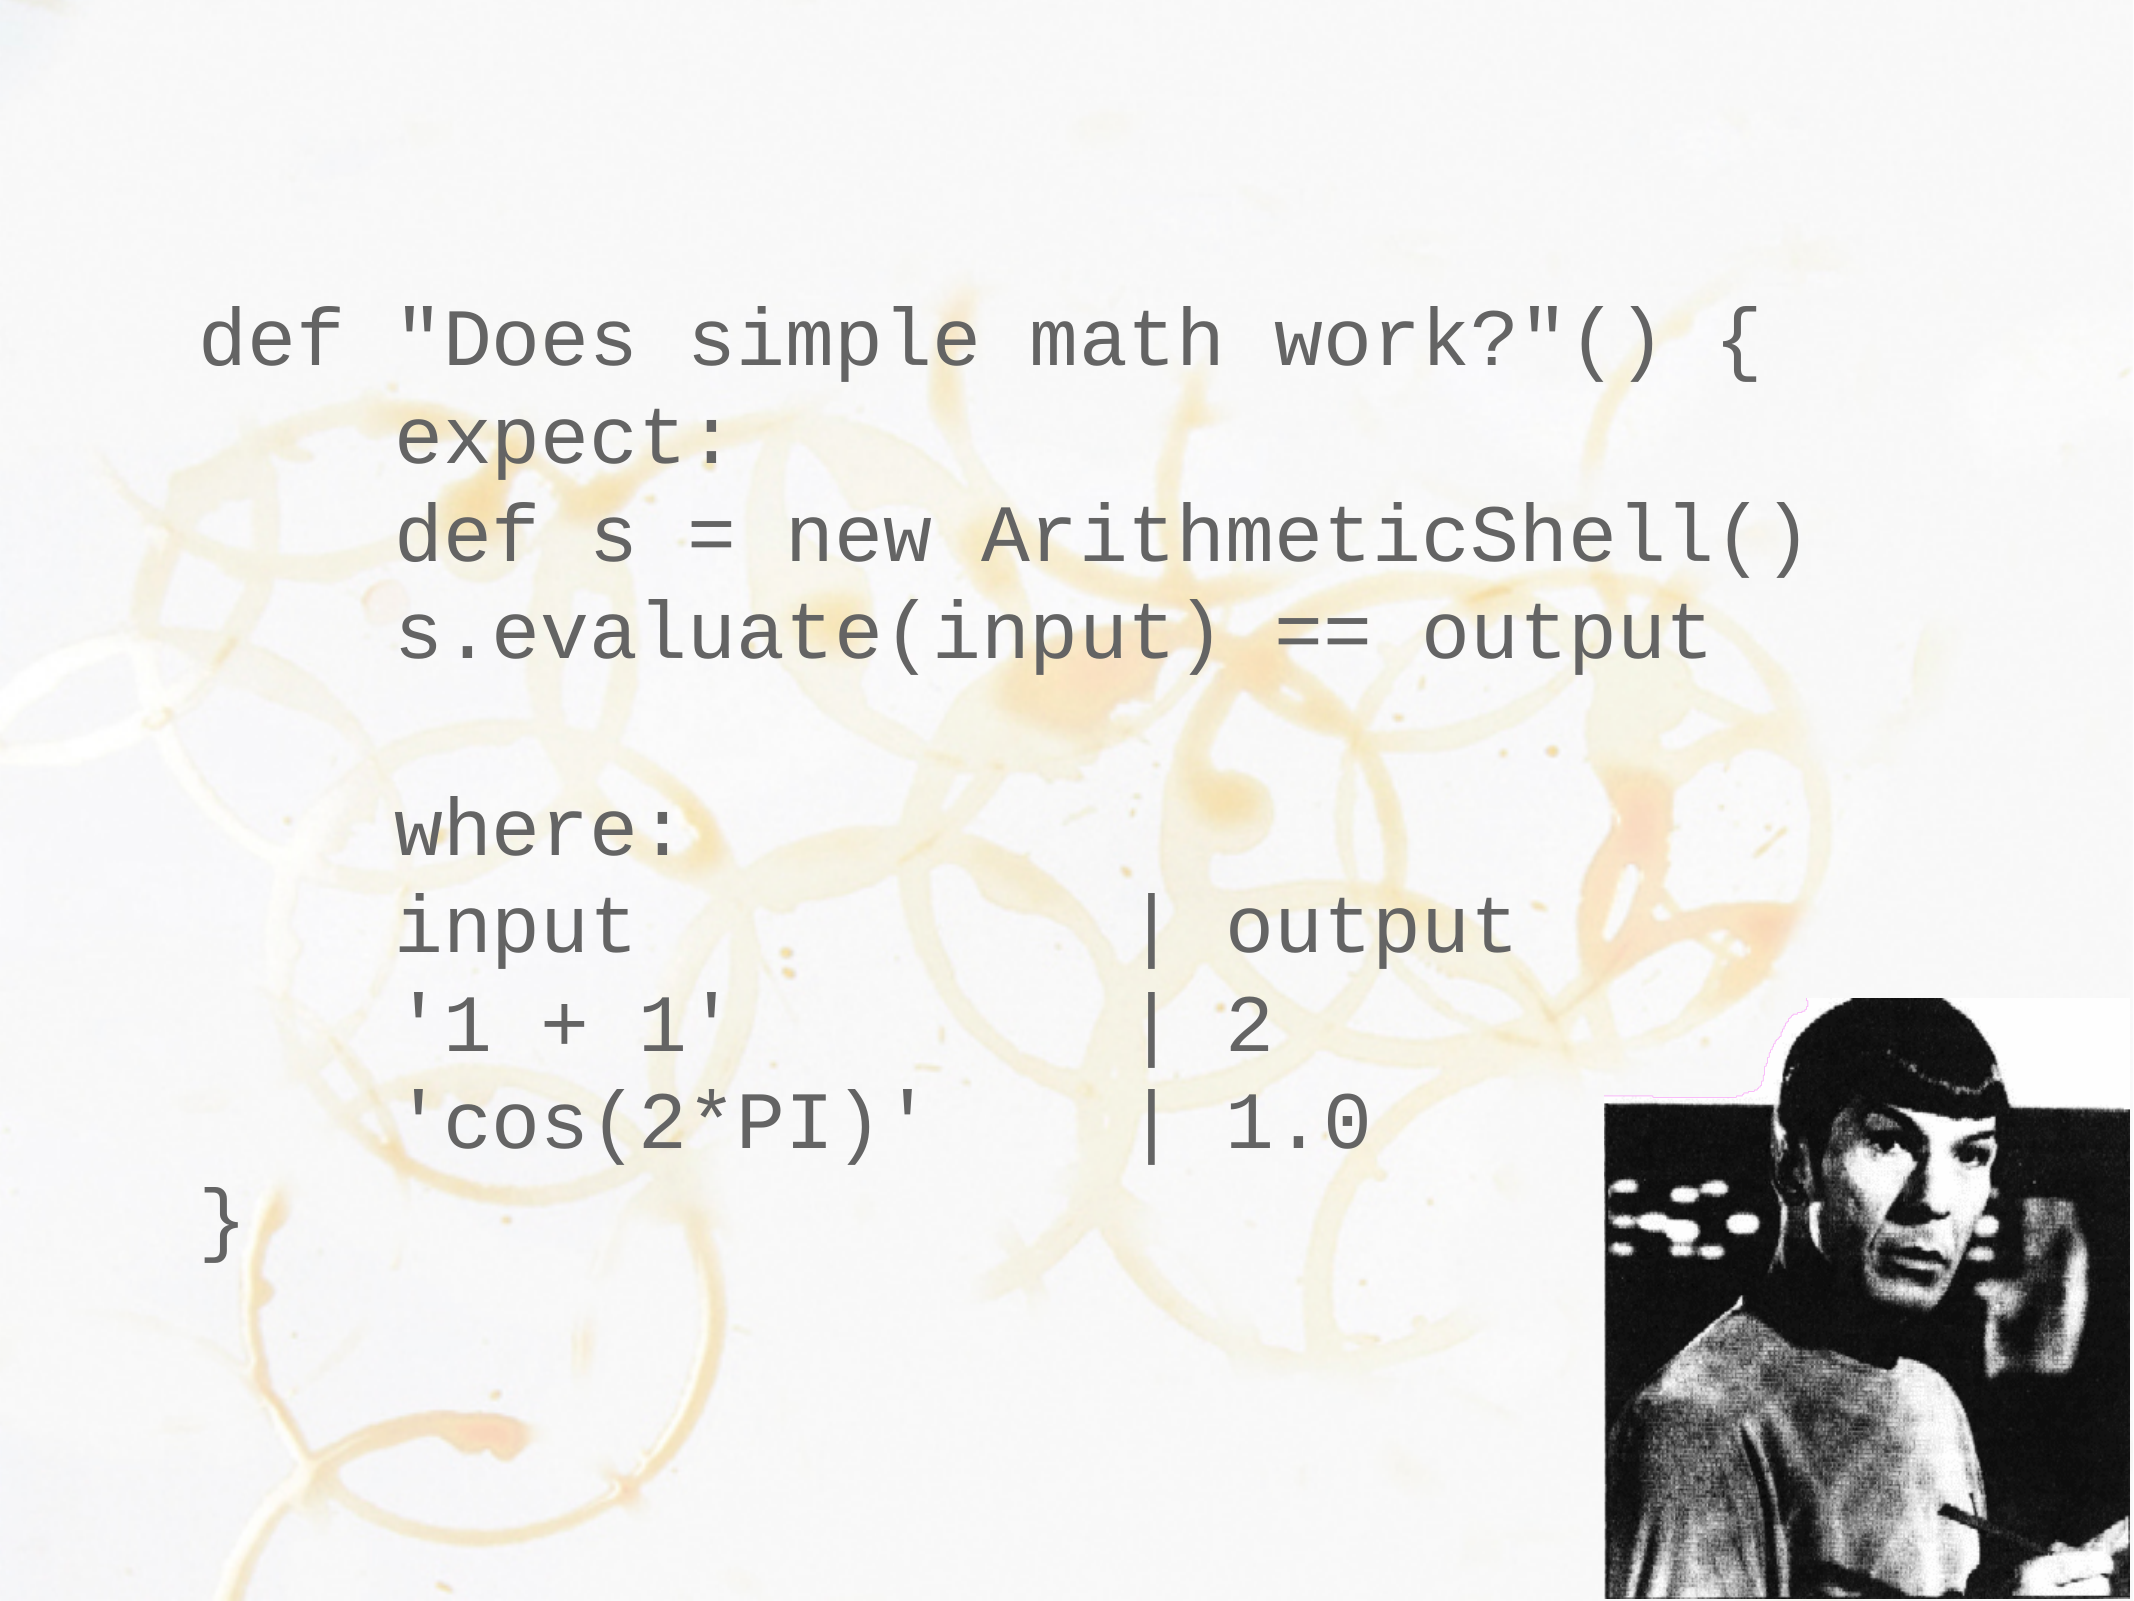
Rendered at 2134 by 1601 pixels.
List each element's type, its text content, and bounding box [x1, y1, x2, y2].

picture [0, 0, 2134, 1601]
list def "Does simple math work?"() { expect: def s = new ArithmeticShell() s.evaluate(input) == output where: input | output '1 + 1' | 2 'cos(2*PI)' | 1.0 } [134, 275, 1852, 1332]
